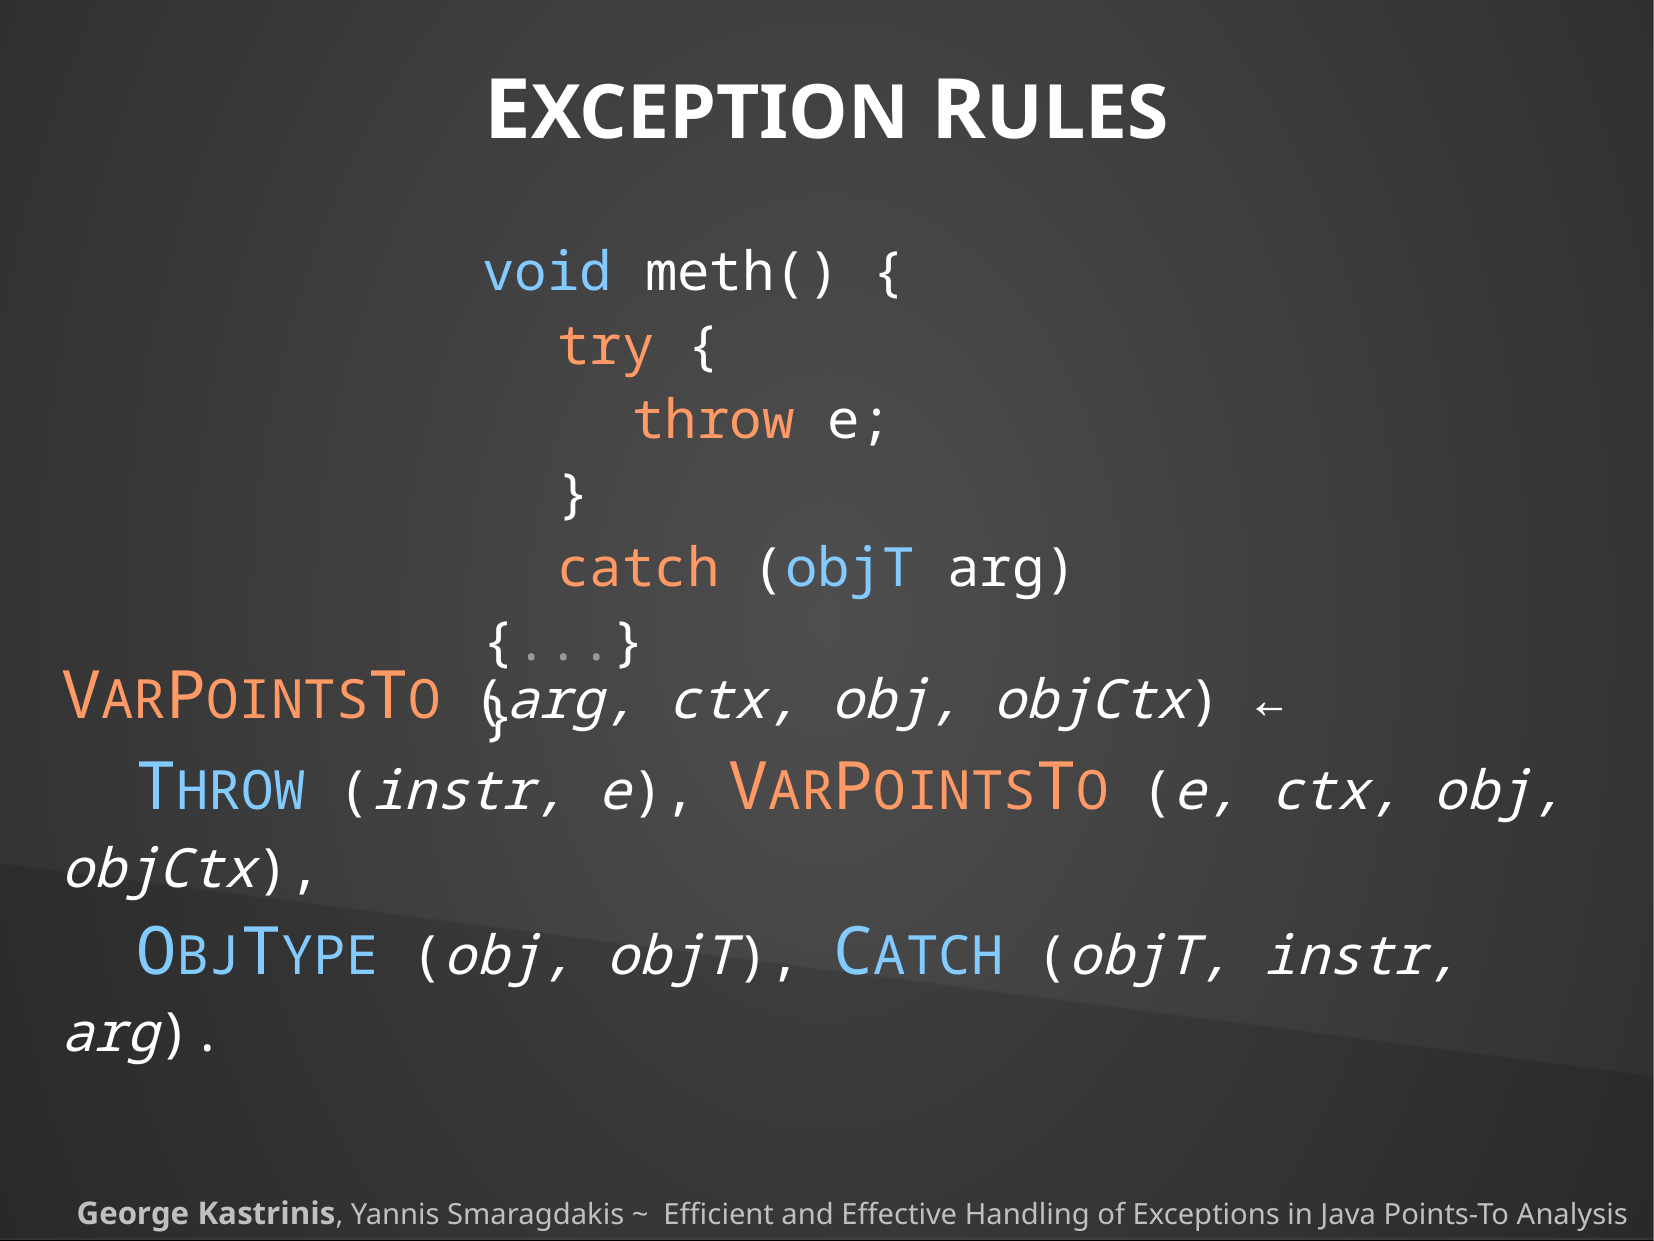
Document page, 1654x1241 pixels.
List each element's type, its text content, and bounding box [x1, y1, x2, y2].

picture [0, 0, 1654, 1241]
text_box EXCEPTION RULES [463, 41, 1191, 151]
text_box void meth() { try { throw e; } catch (objT arg) {...} } [467, 225, 1186, 566]
text_box VARPOINTSTO (arg, ctx, obj, objCtx) ← THROW (instr, e), VARPOINTSTO (e, ctx, obj, objCtx), OBJTYPE (obj, objT), CATCH (objT, instr, arg). [46, 640, 1607, 855]
